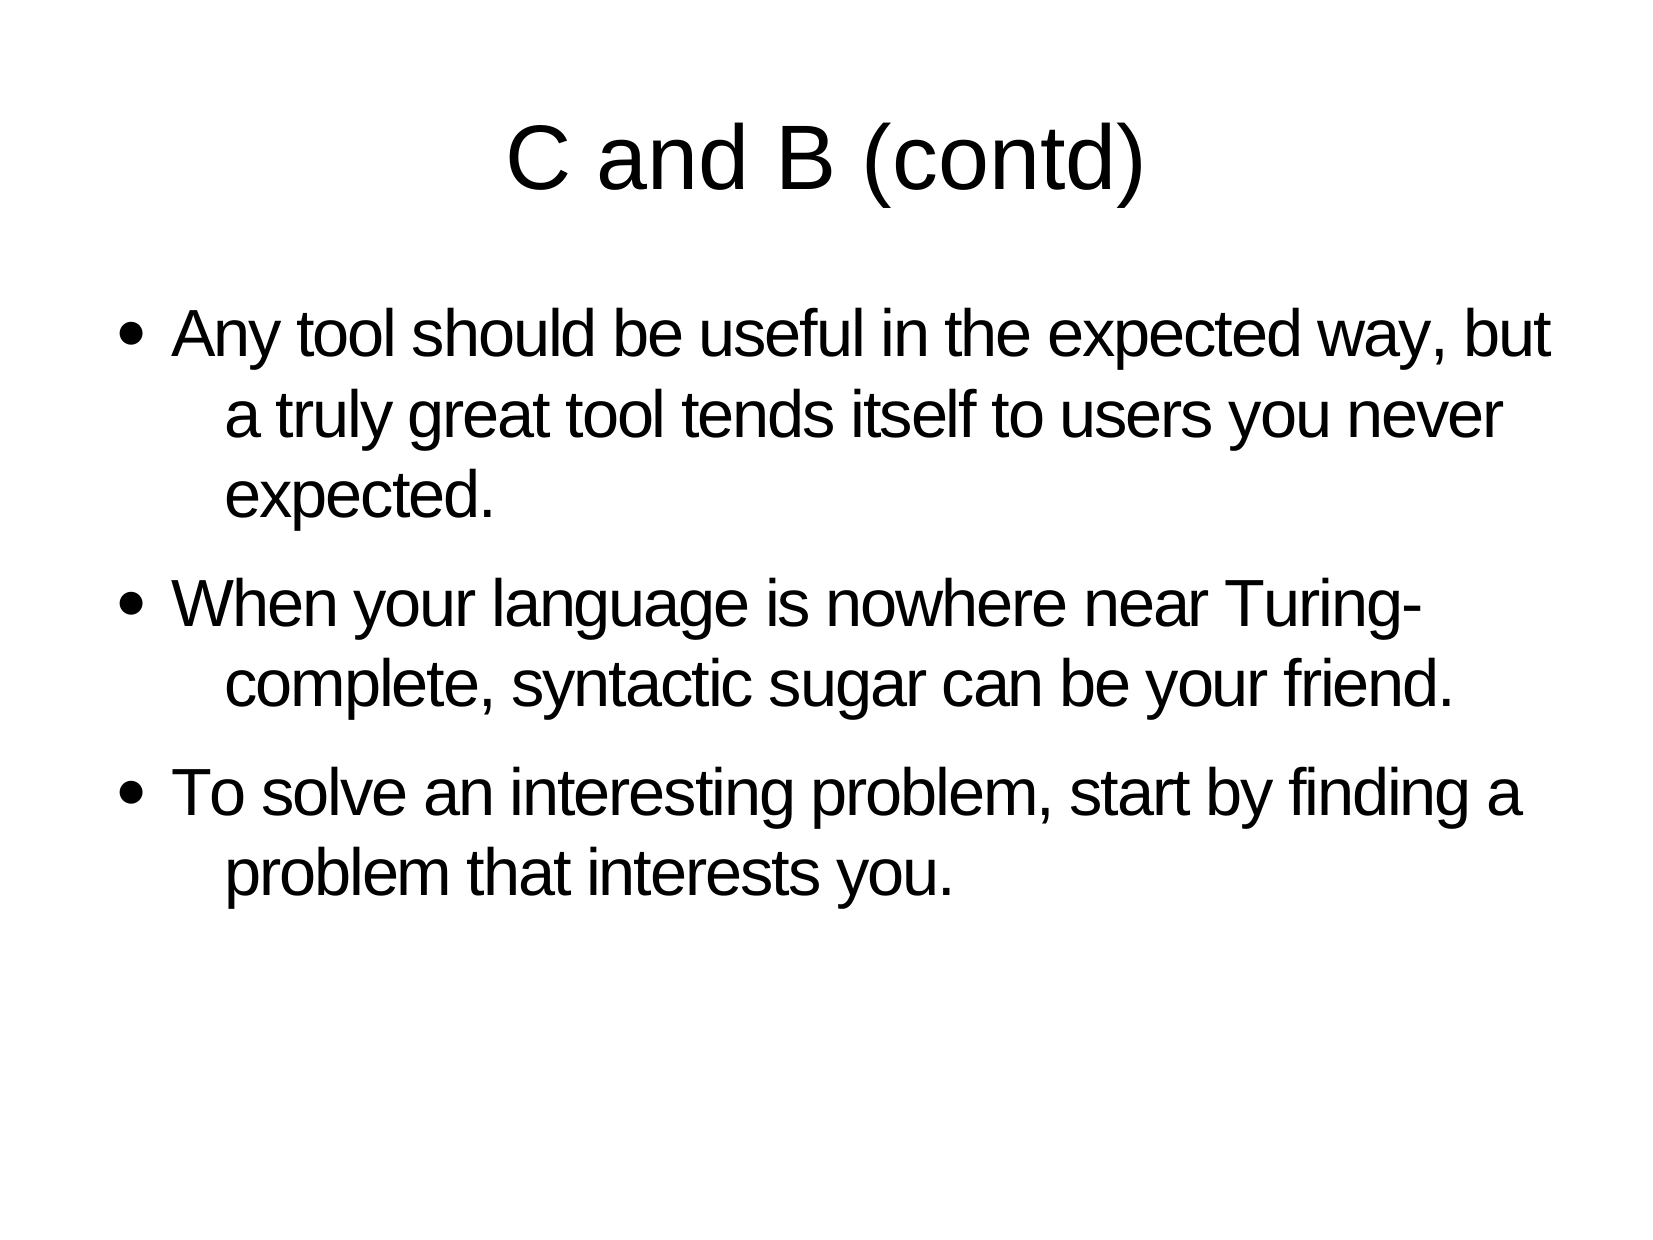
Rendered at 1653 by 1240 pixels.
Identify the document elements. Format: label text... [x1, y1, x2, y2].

text_box Any tool should be useful in the expected way, but a truly great tool tends itself to users you never expected. When your language is nowhere near Turing-complete, syntactic sugar can be your friend. To solve an interesting problem, start by finding a problem that interests you. [82, 290, 1571, 1010]
text_box C and B (contd) [82, 102, 1571, 204]
